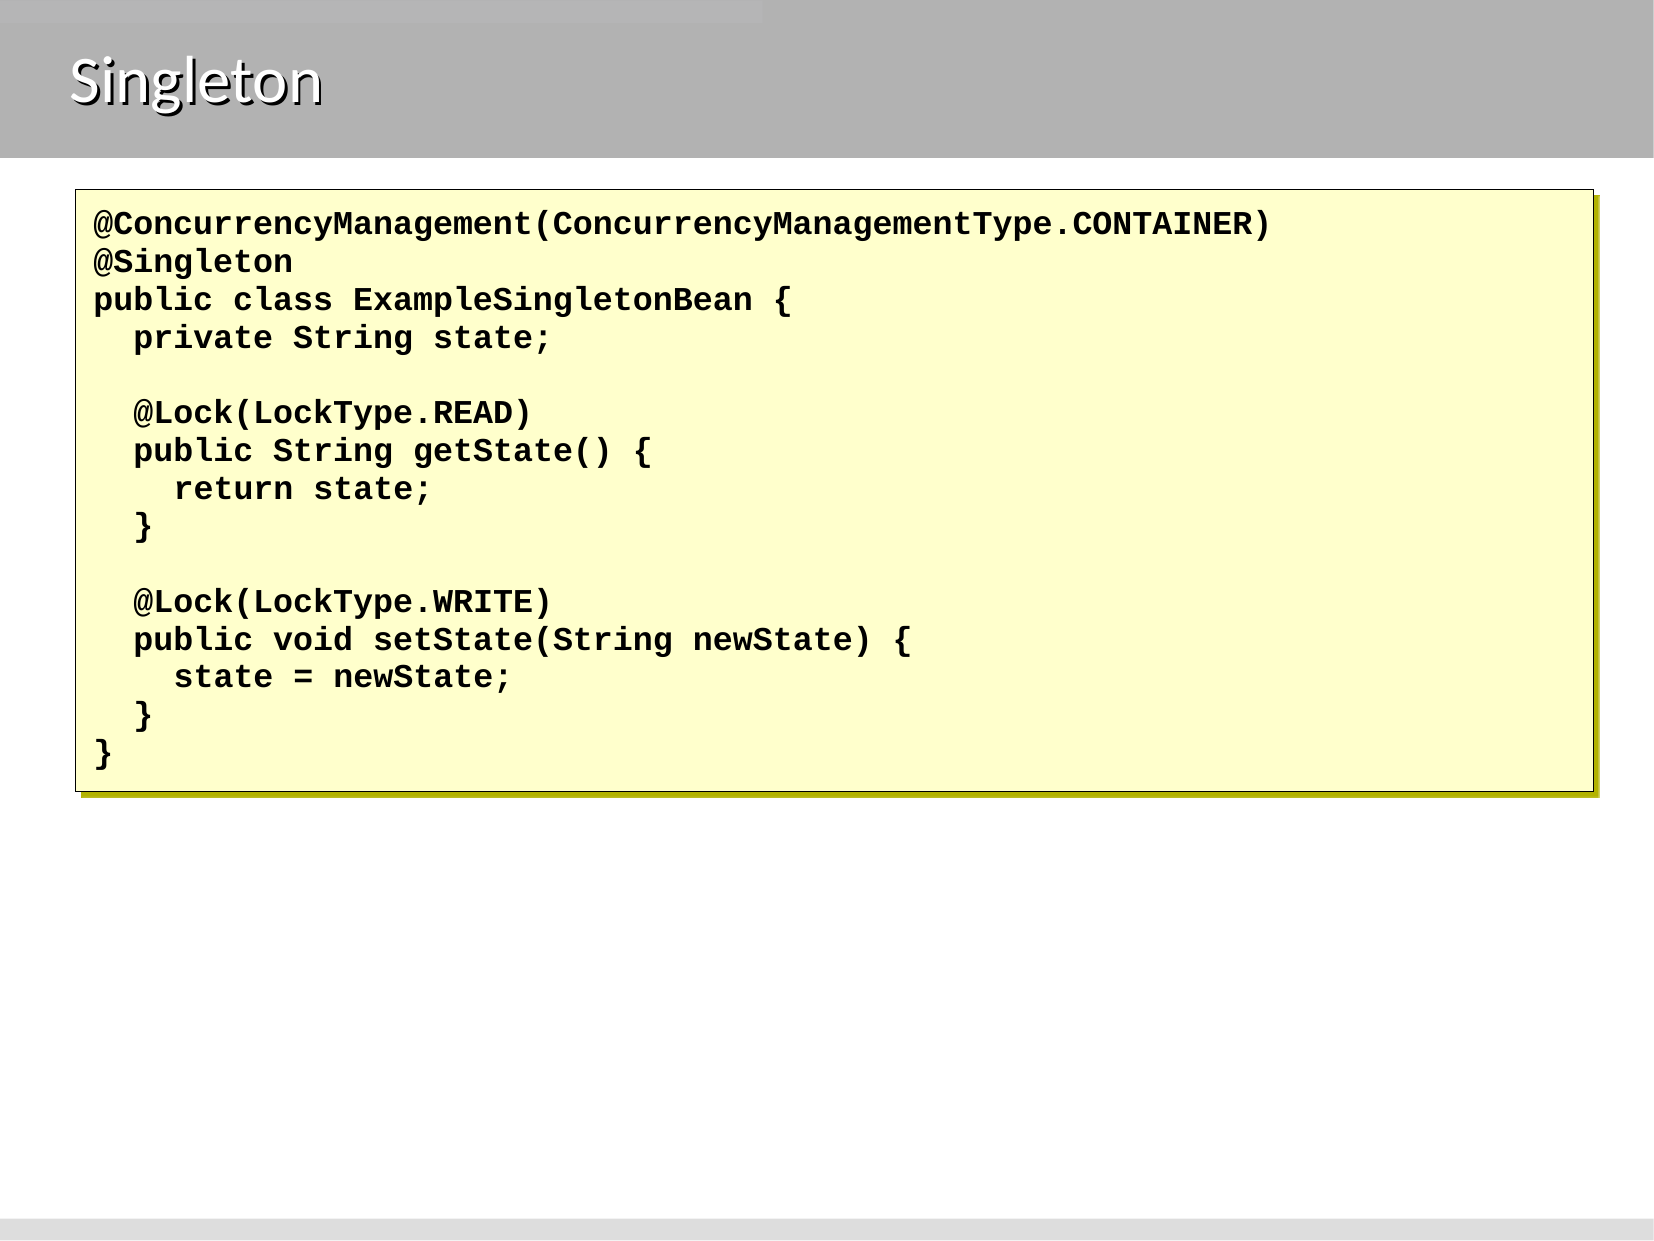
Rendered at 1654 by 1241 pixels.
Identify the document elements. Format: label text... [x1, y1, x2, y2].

title Singleton [70, 11, 1536, 160]
text_box @ConcurrencyManagement(ConcurrencyManagementType.CONTAINER) @Singleton public class ExampleSingletonBean { private String state; @Lock(LockType.READ) public String getState() { return state; } @Lock(LockType.WRITE) public void setState(String newState) { state = newState; } } [75, 189, 1594, 788]
